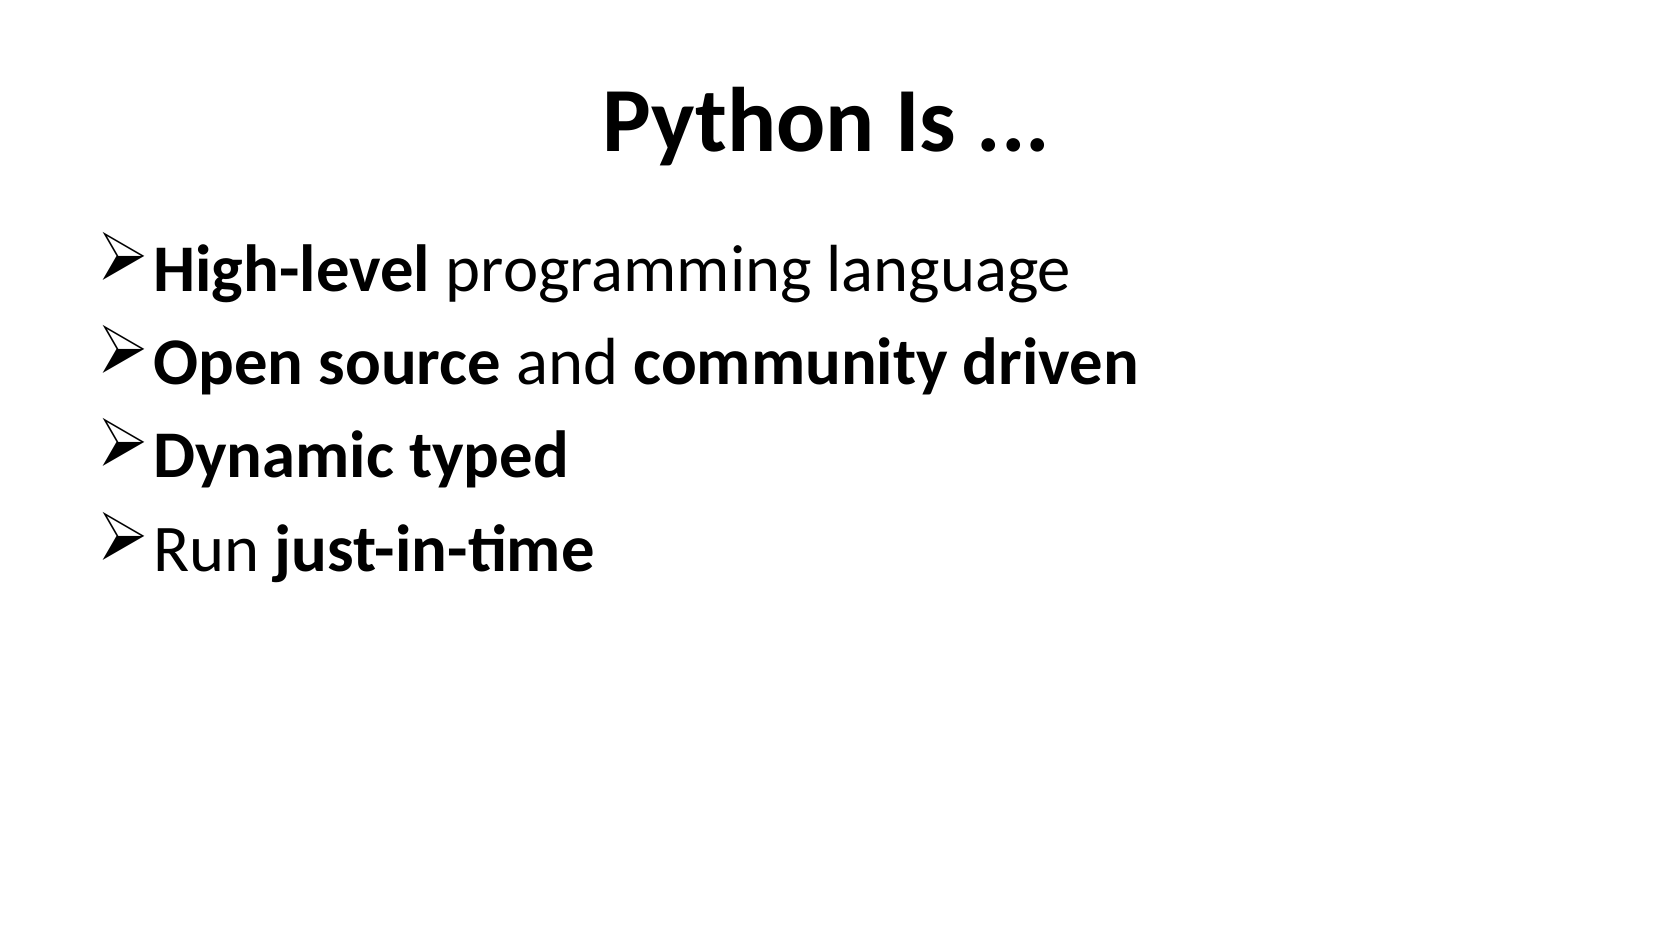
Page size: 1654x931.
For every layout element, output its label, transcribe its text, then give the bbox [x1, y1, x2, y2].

text_box Python Is ... [82, 37, 1571, 192]
text_box High-level programming language Open source and community driven Dynamic typed Run just-in-time [82, 217, 1571, 831]
